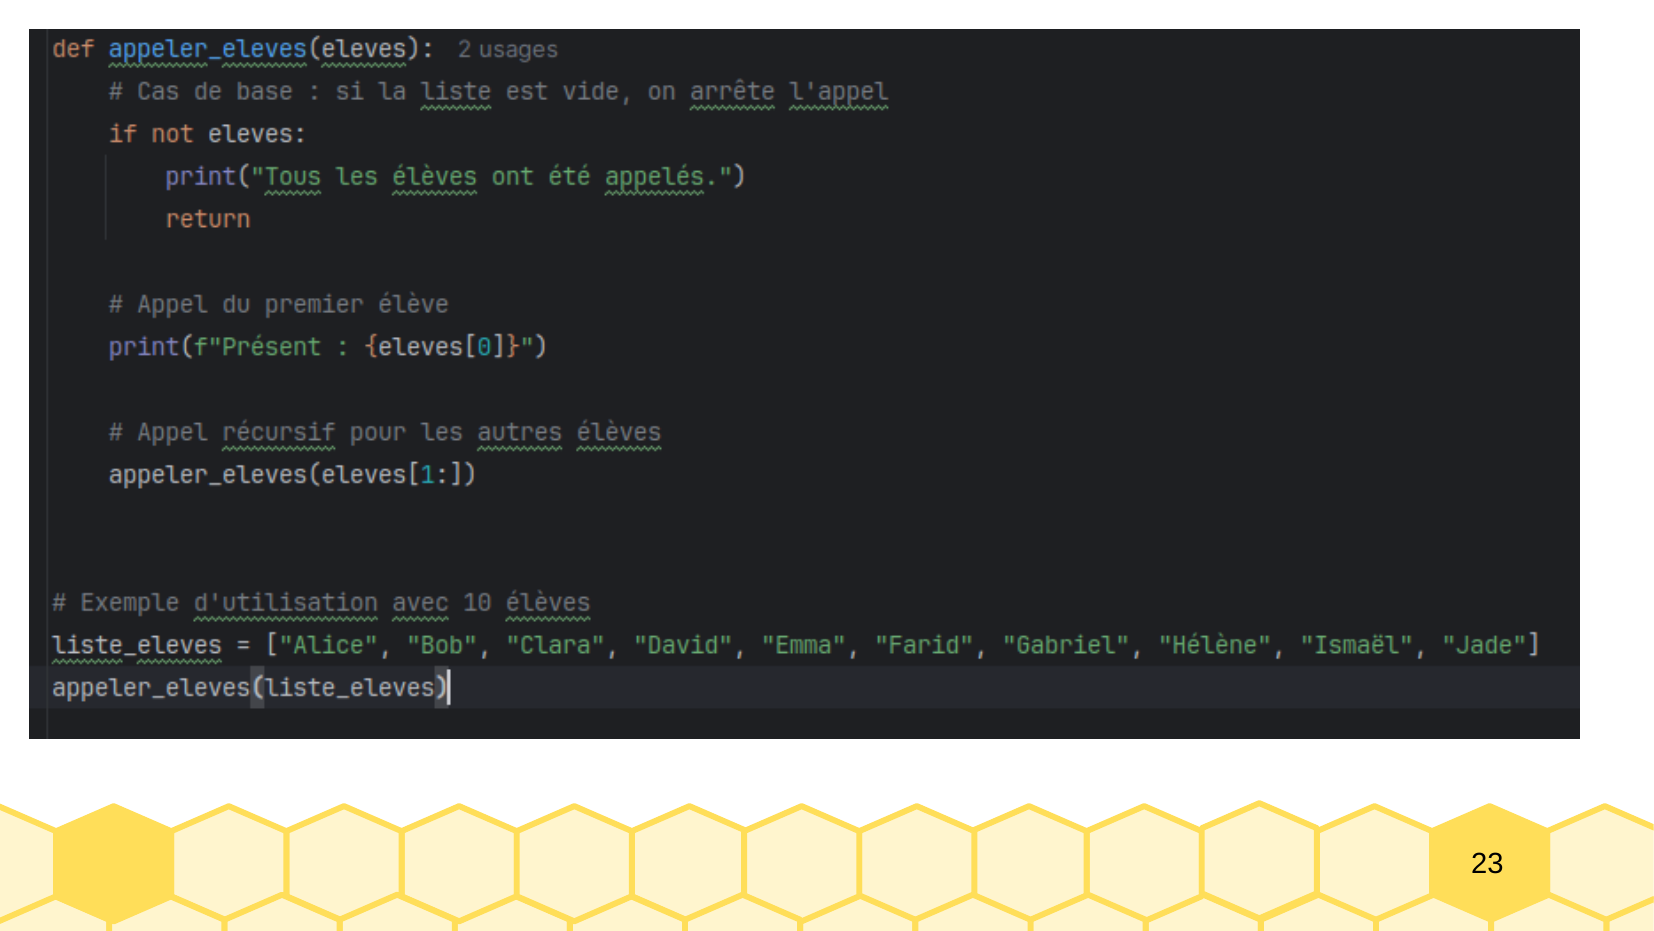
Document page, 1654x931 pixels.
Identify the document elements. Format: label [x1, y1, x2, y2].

picture [29, 29, 1580, 739]
